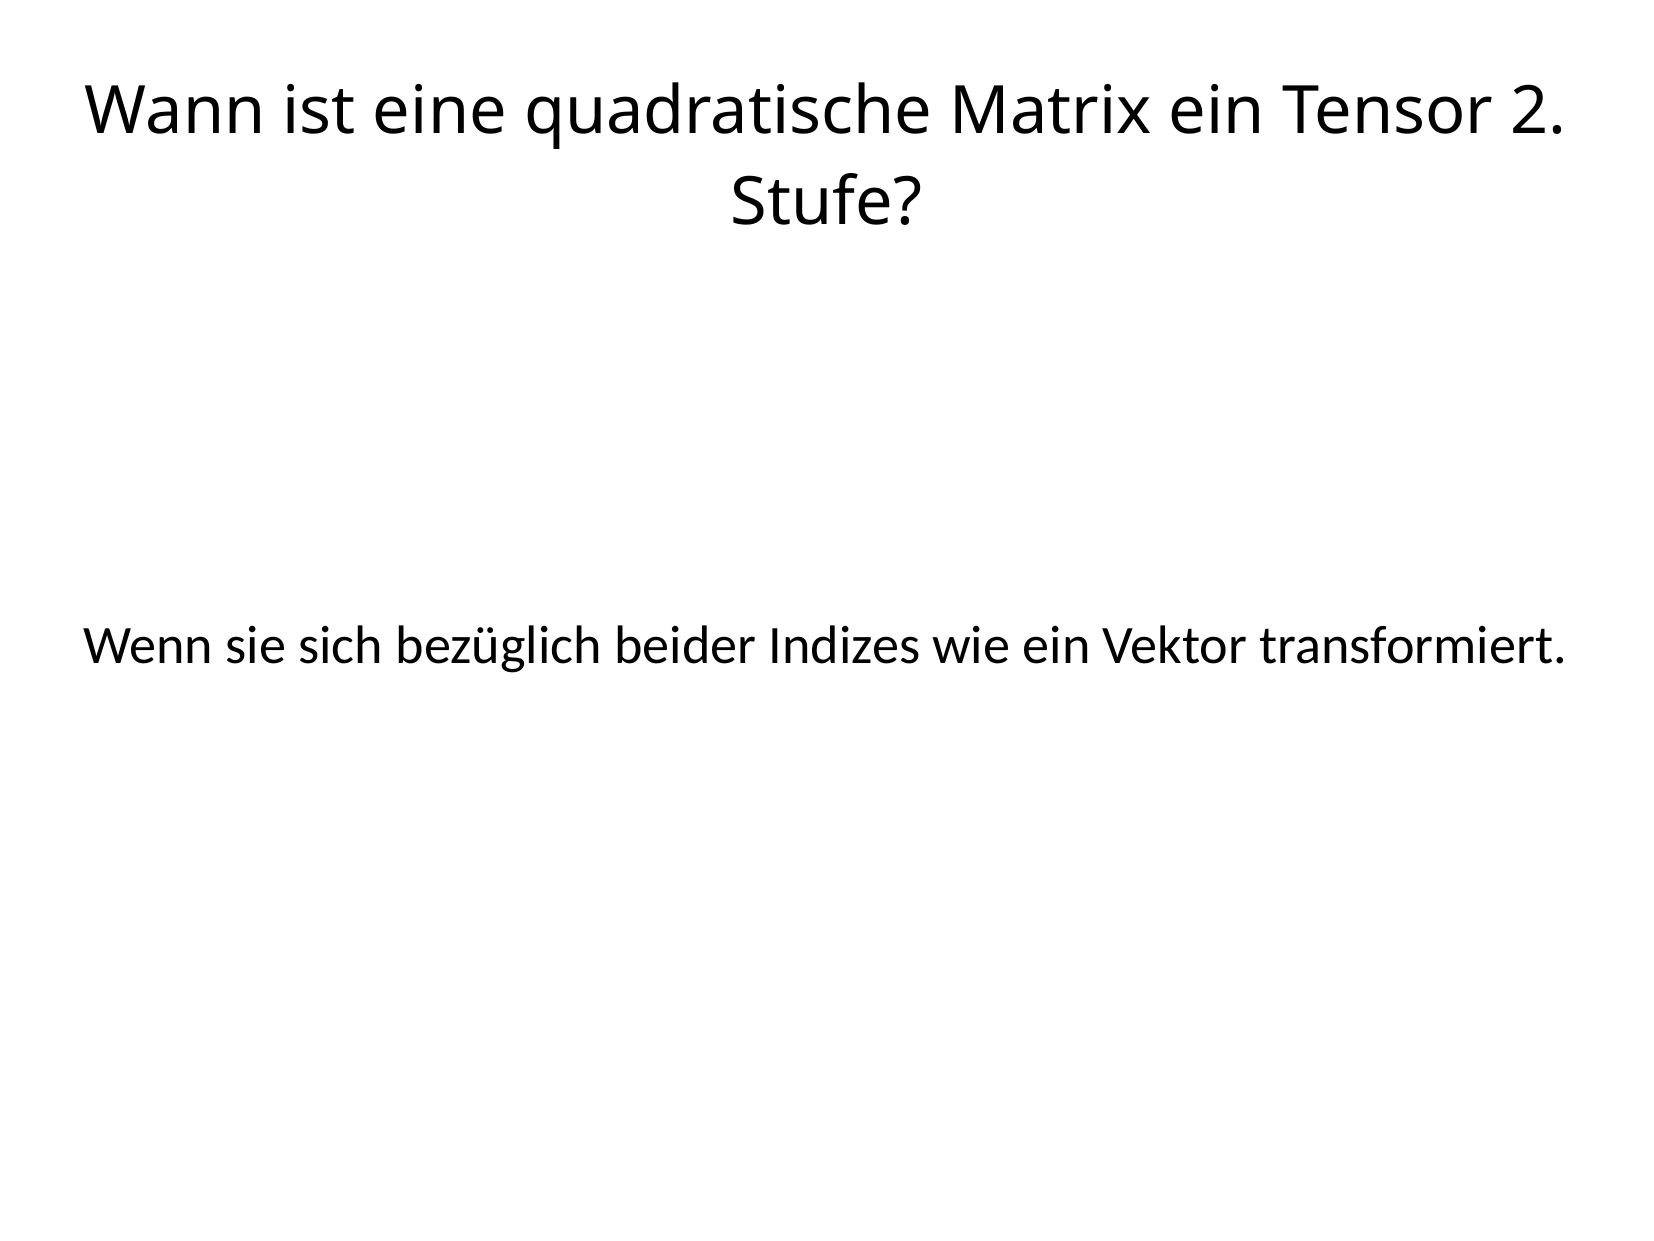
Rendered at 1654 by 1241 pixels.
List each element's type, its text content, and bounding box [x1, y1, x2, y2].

title Wann ist eine quadratische Matrix ein Tensor 2. Stufe? [82, 49, 1571, 257]
subtitle Wenn sie sich bezüglich beider Indizes wie ein Vektor transformiert. [82, 290, 1571, 1010]
